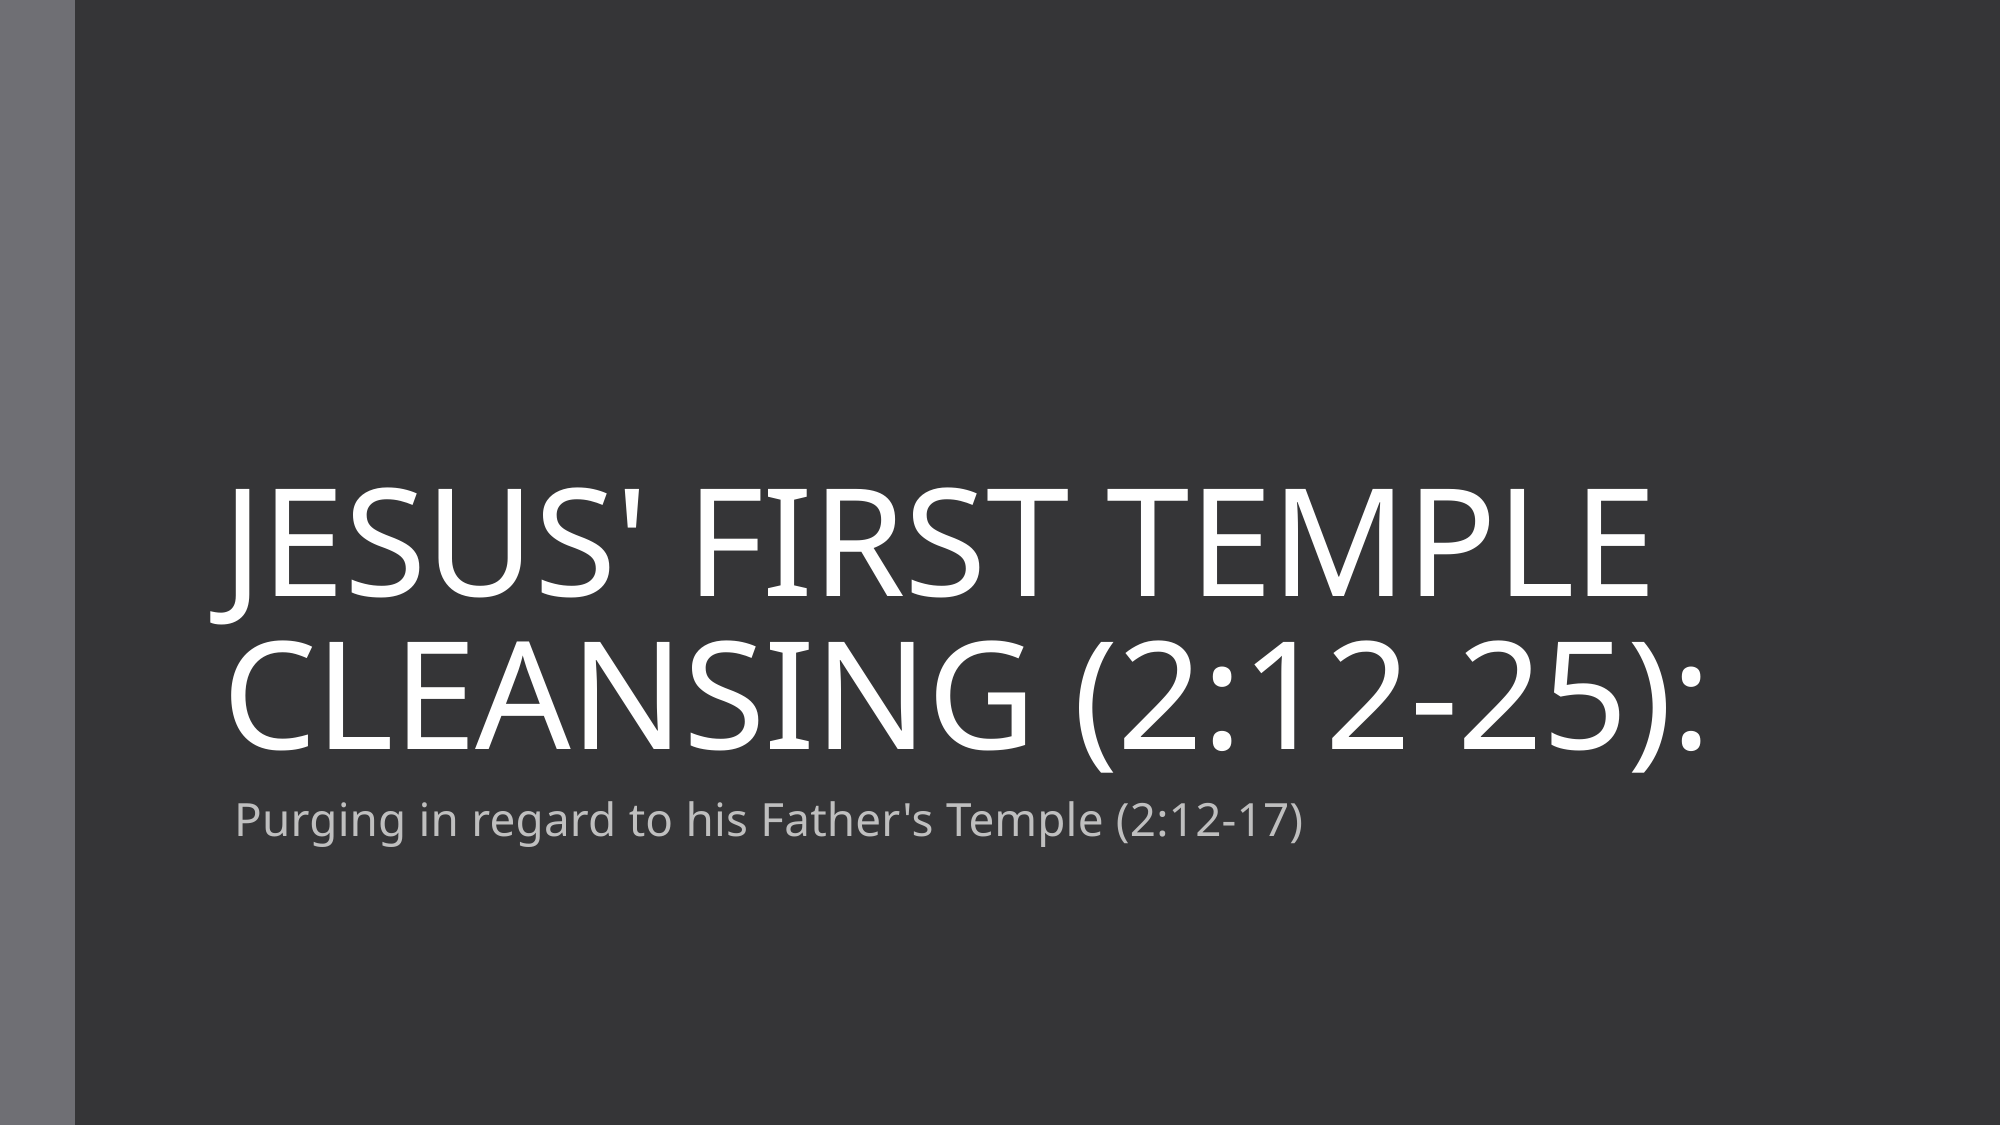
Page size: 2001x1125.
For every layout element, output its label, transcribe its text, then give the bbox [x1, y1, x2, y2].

subtitle Purging in regard to his Father's Temple (2:12-17) [206, 787, 1752, 1066]
title JESUS' FIRST TEMPLE CLEANSING (2:12-25): [206, 124, 1752, 787]
